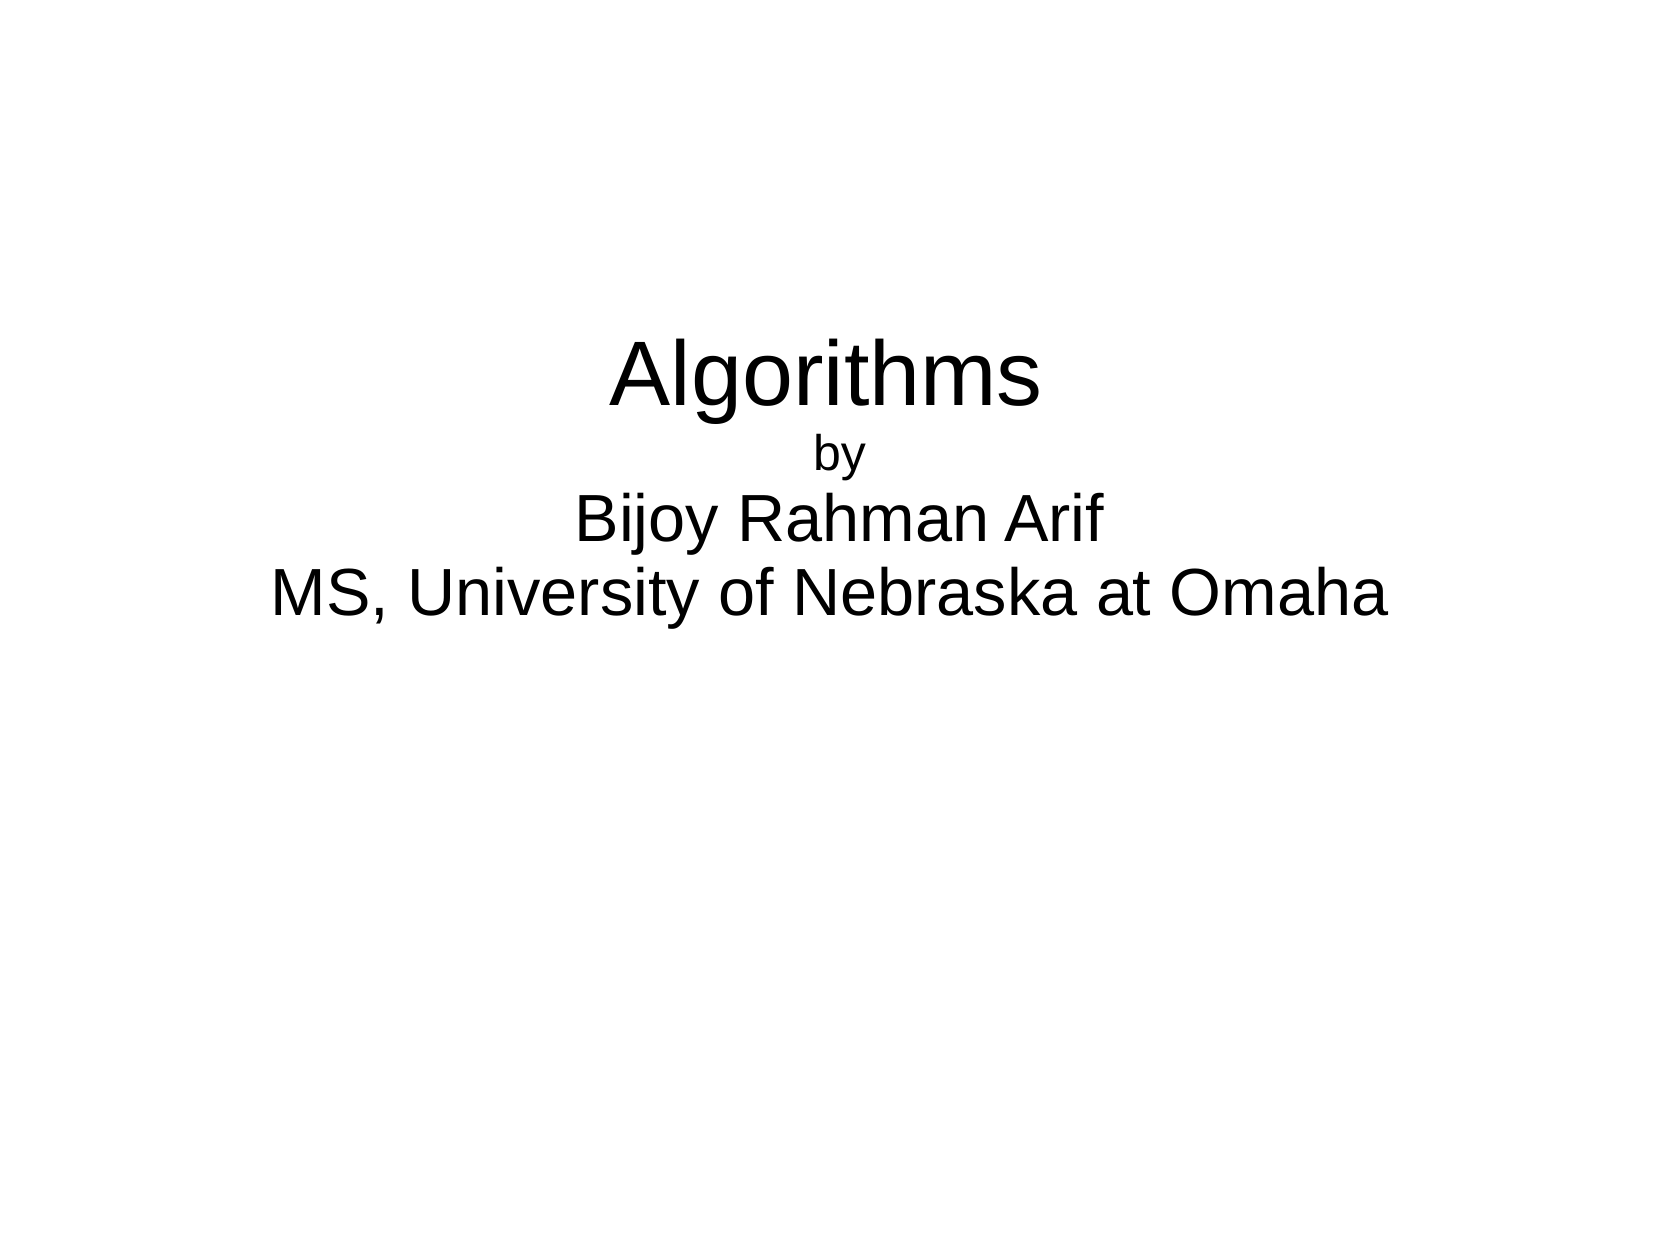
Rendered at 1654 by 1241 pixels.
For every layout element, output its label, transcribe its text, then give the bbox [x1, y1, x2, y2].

text_box Algorithms by Bijoy Rahman Arif MS, University of Nebraska at Omaha [148, 315, 1531, 760]
